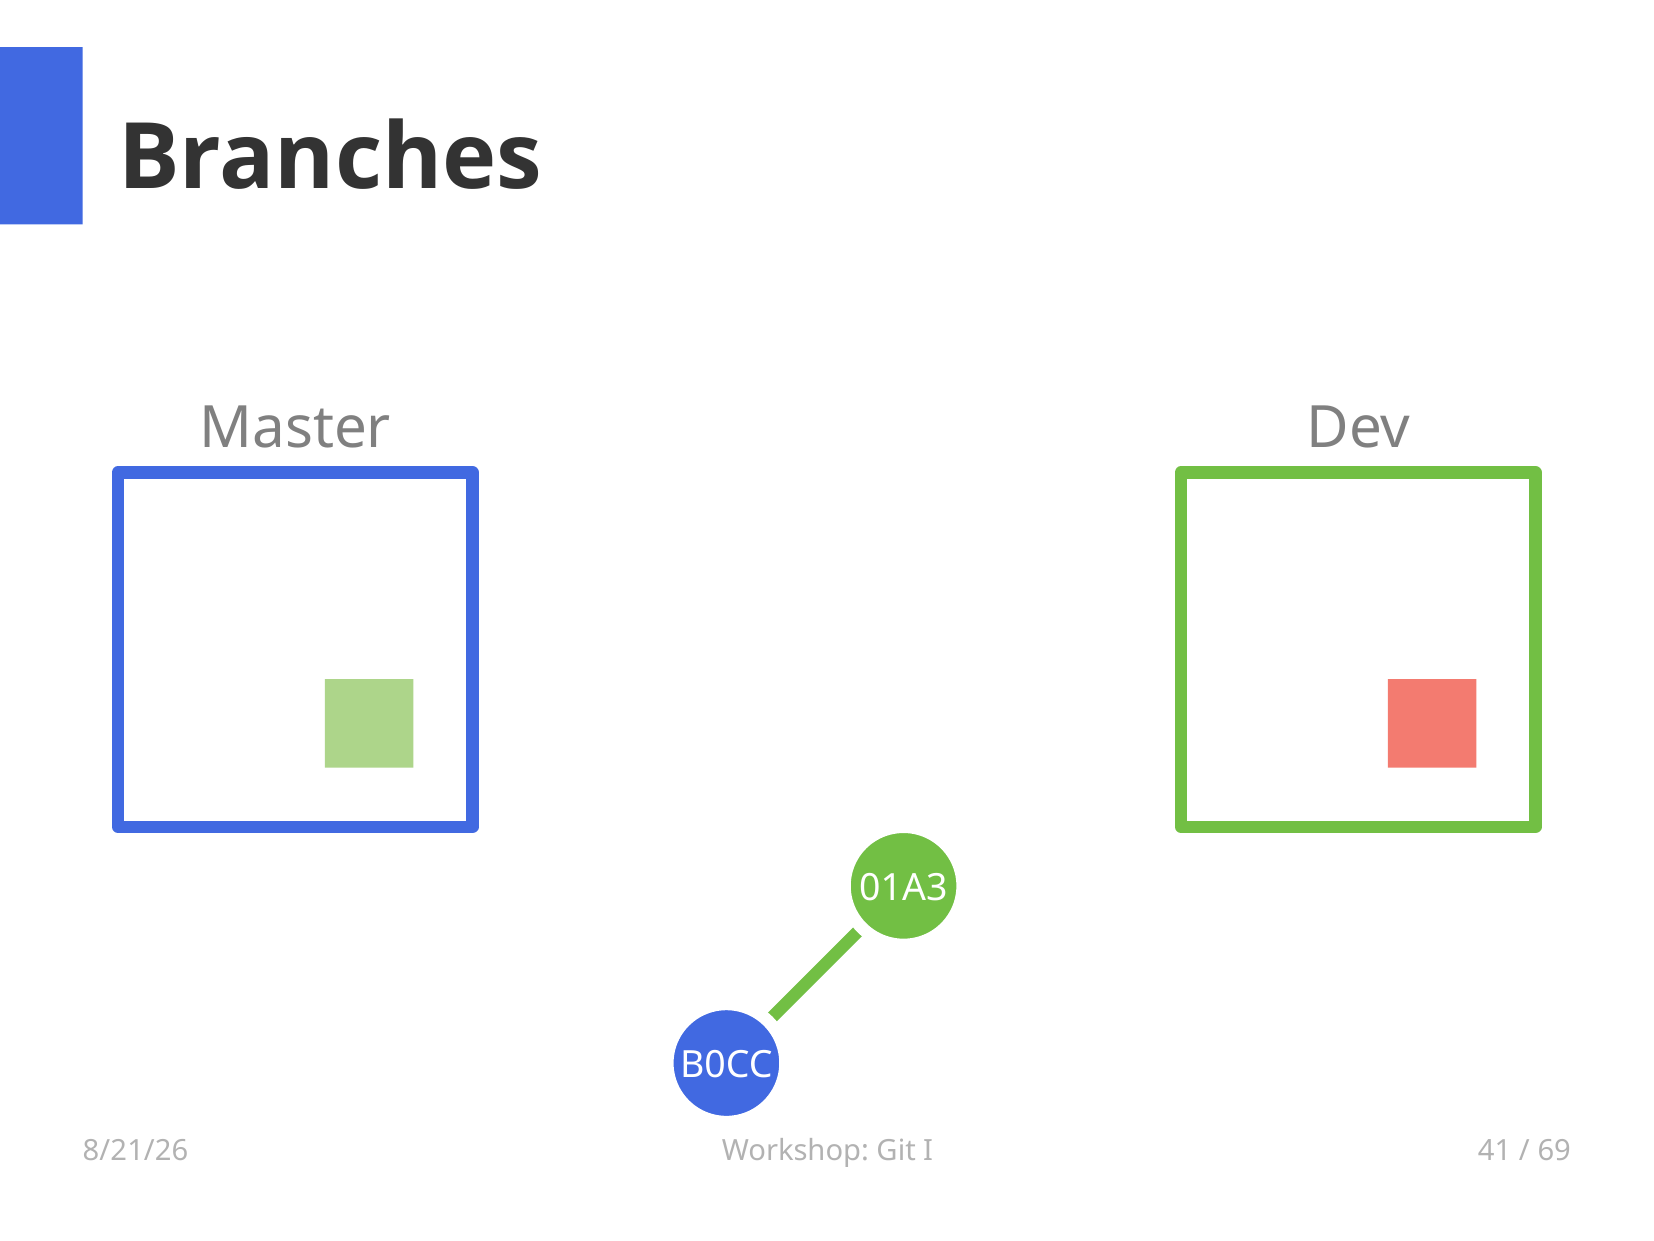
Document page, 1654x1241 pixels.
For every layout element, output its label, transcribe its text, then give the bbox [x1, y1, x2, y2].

text_box [324, 679, 414, 768]
text_box Master [118, 377, 473, 473]
title Branches [118, 49, 1571, 257]
text_box B0CC [667, 1003, 786, 1123]
text_box [1387, 679, 1477, 768]
text_box Dev [1181, 377, 1536, 473]
text_box 01A3 [844, 826, 963, 945]
